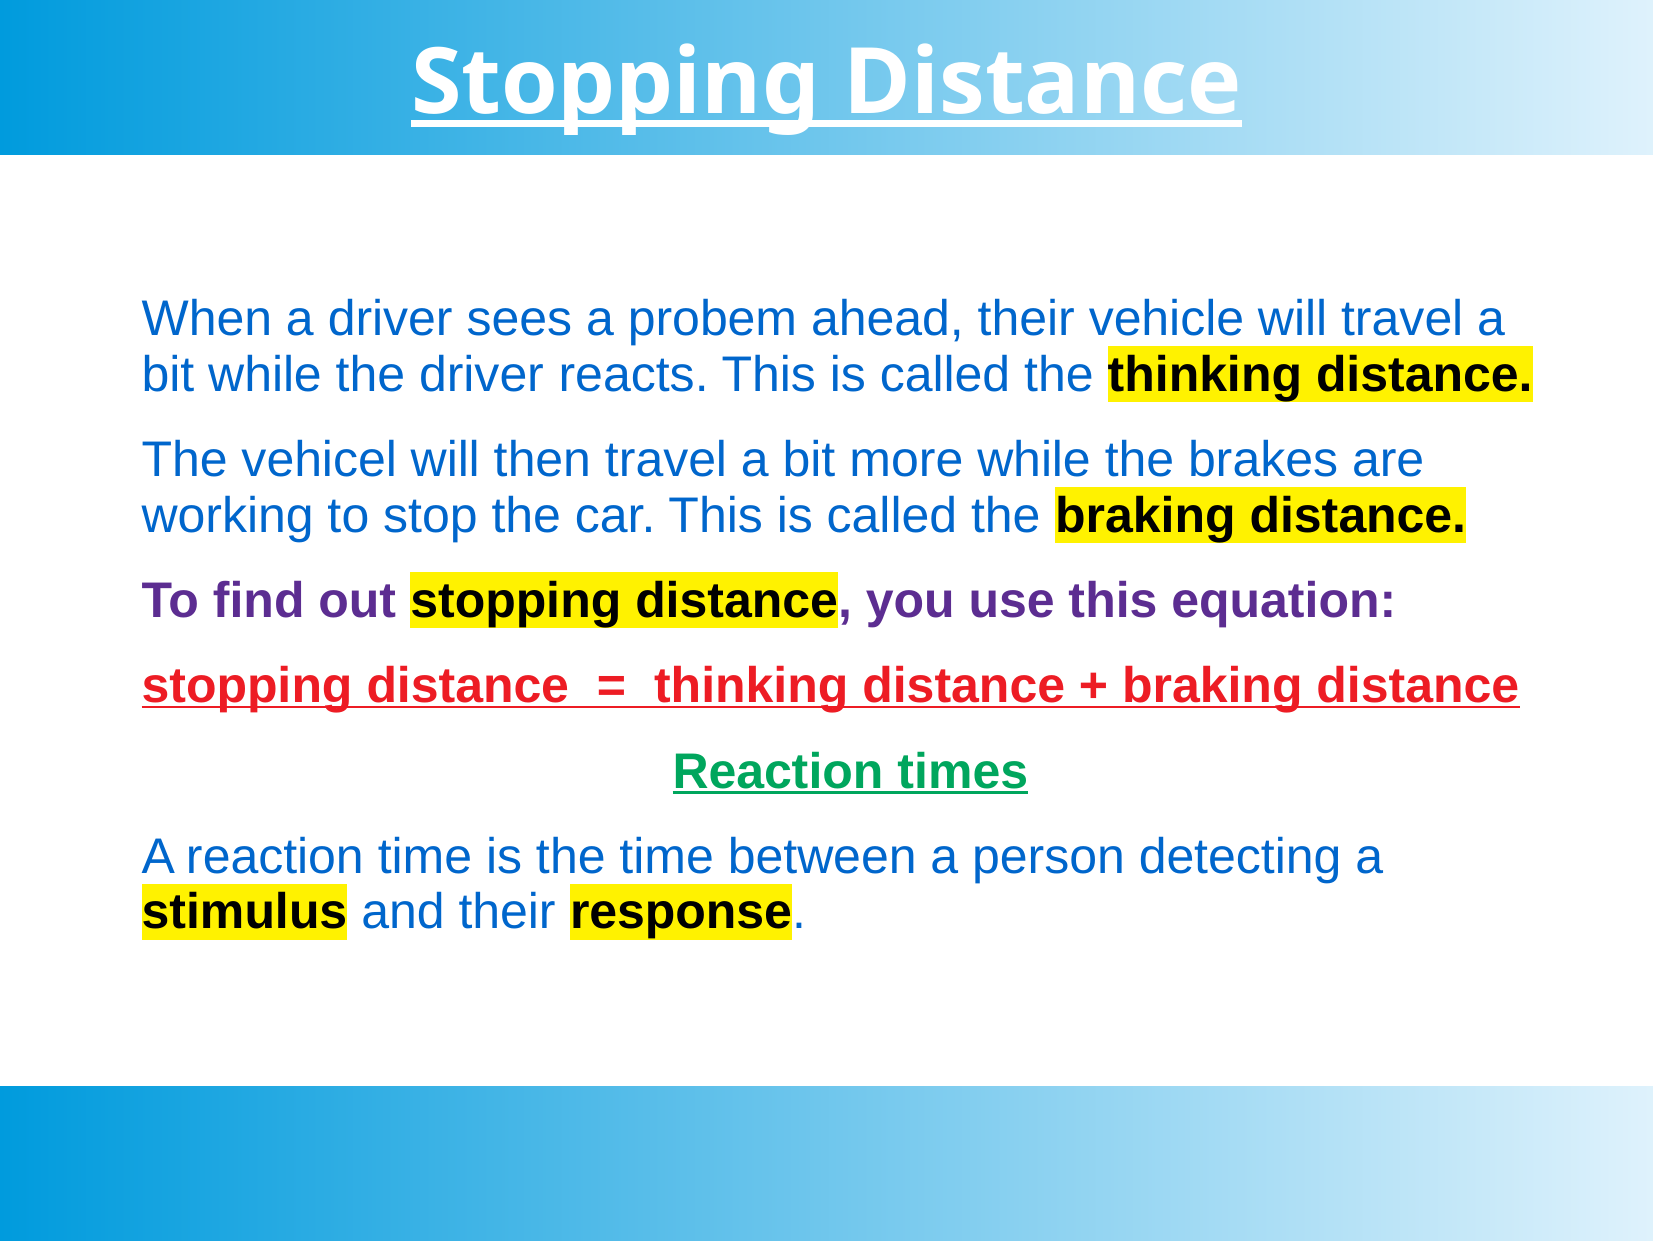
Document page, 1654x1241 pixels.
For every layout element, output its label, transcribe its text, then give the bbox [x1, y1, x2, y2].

title Stopping Distance [82, 25, 1571, 130]
list When a driver sees a probem ahead, their vehicle will travel a bit while the driver reacts. This is called the thinking distance. The vehicel will then travel a bit more while the brakes are working to stop the car. This is called the braking distance. To find out stopping distance, you use this equation: stopping distance = thinking distance + braking distance Reaction times A reaction time is the time between a person detecting a stimulus and their response. [70, 290, 1559, 1010]
